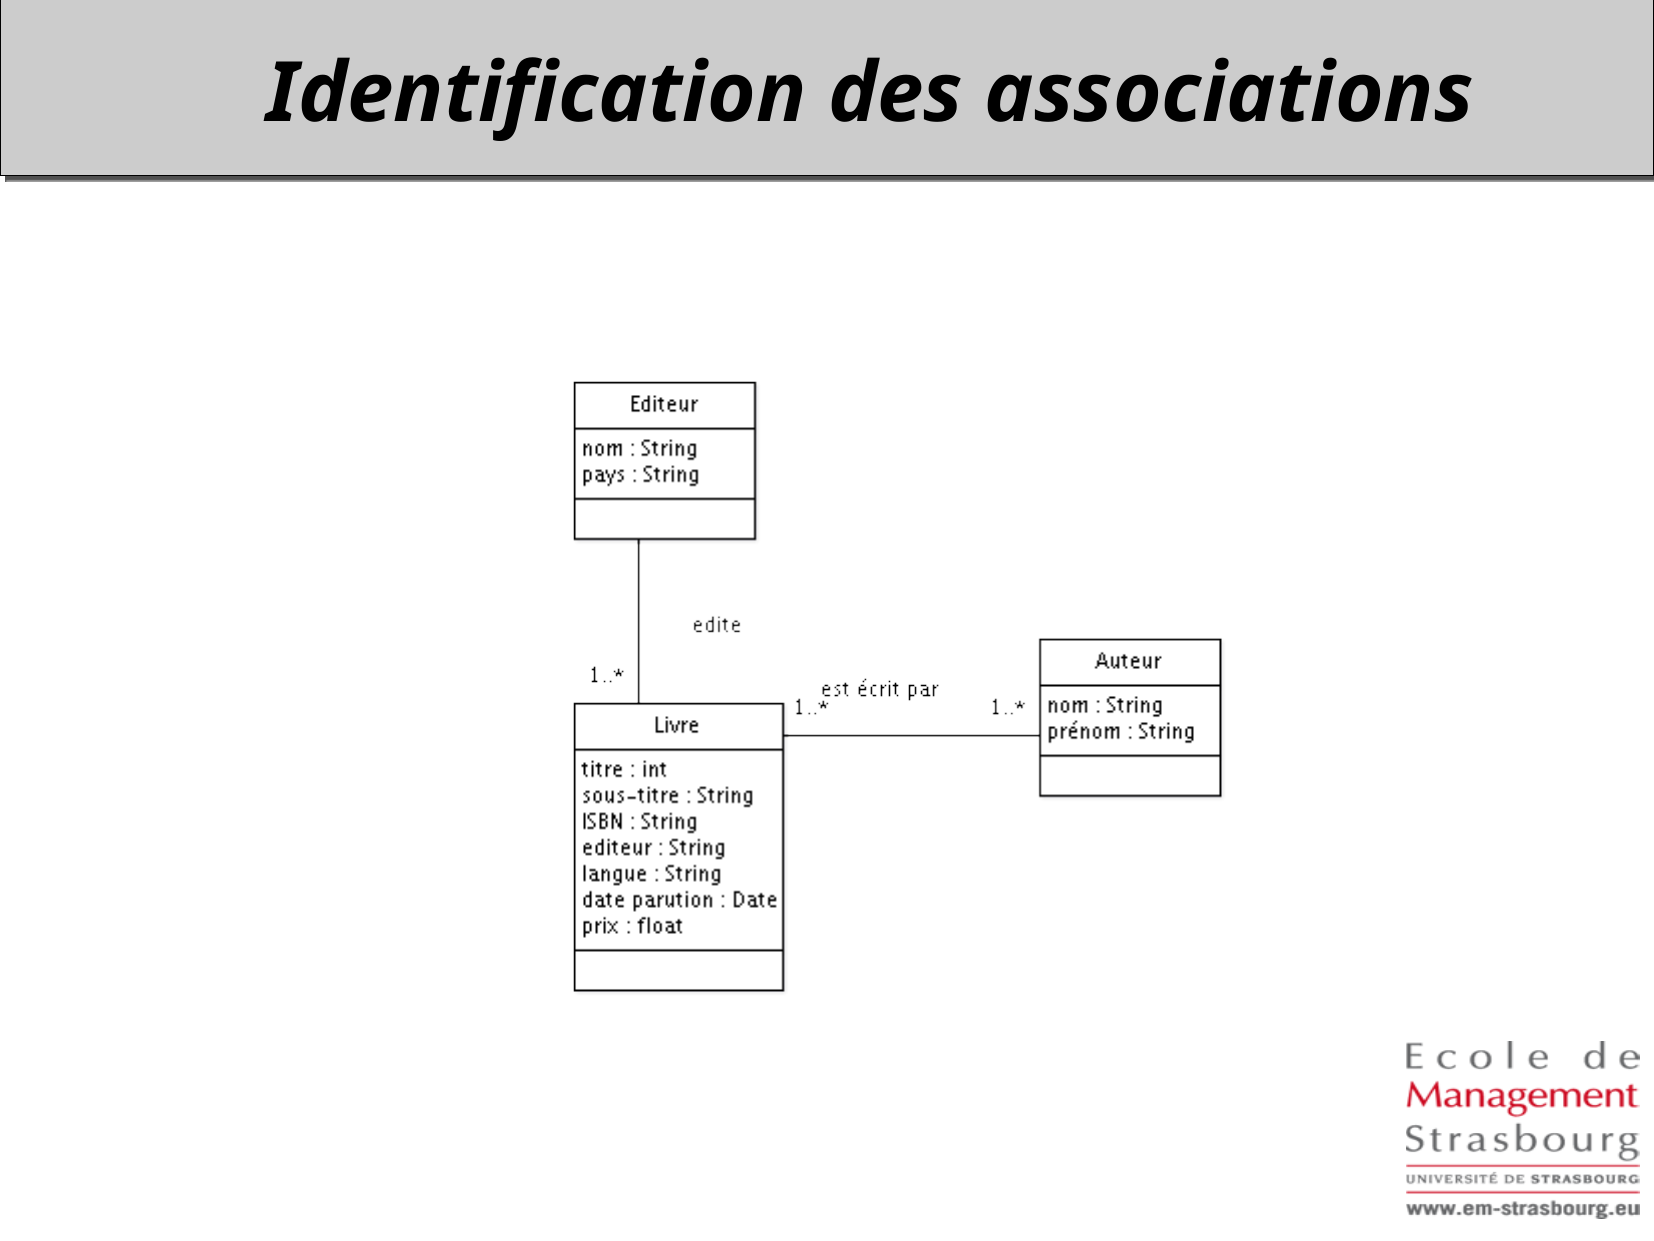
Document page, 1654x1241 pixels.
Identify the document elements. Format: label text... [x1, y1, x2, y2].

picture [1406, 1041, 1640, 1219]
picture [566, 374, 1228, 998]
title Identification des associations [164, 0, 1577, 178]
